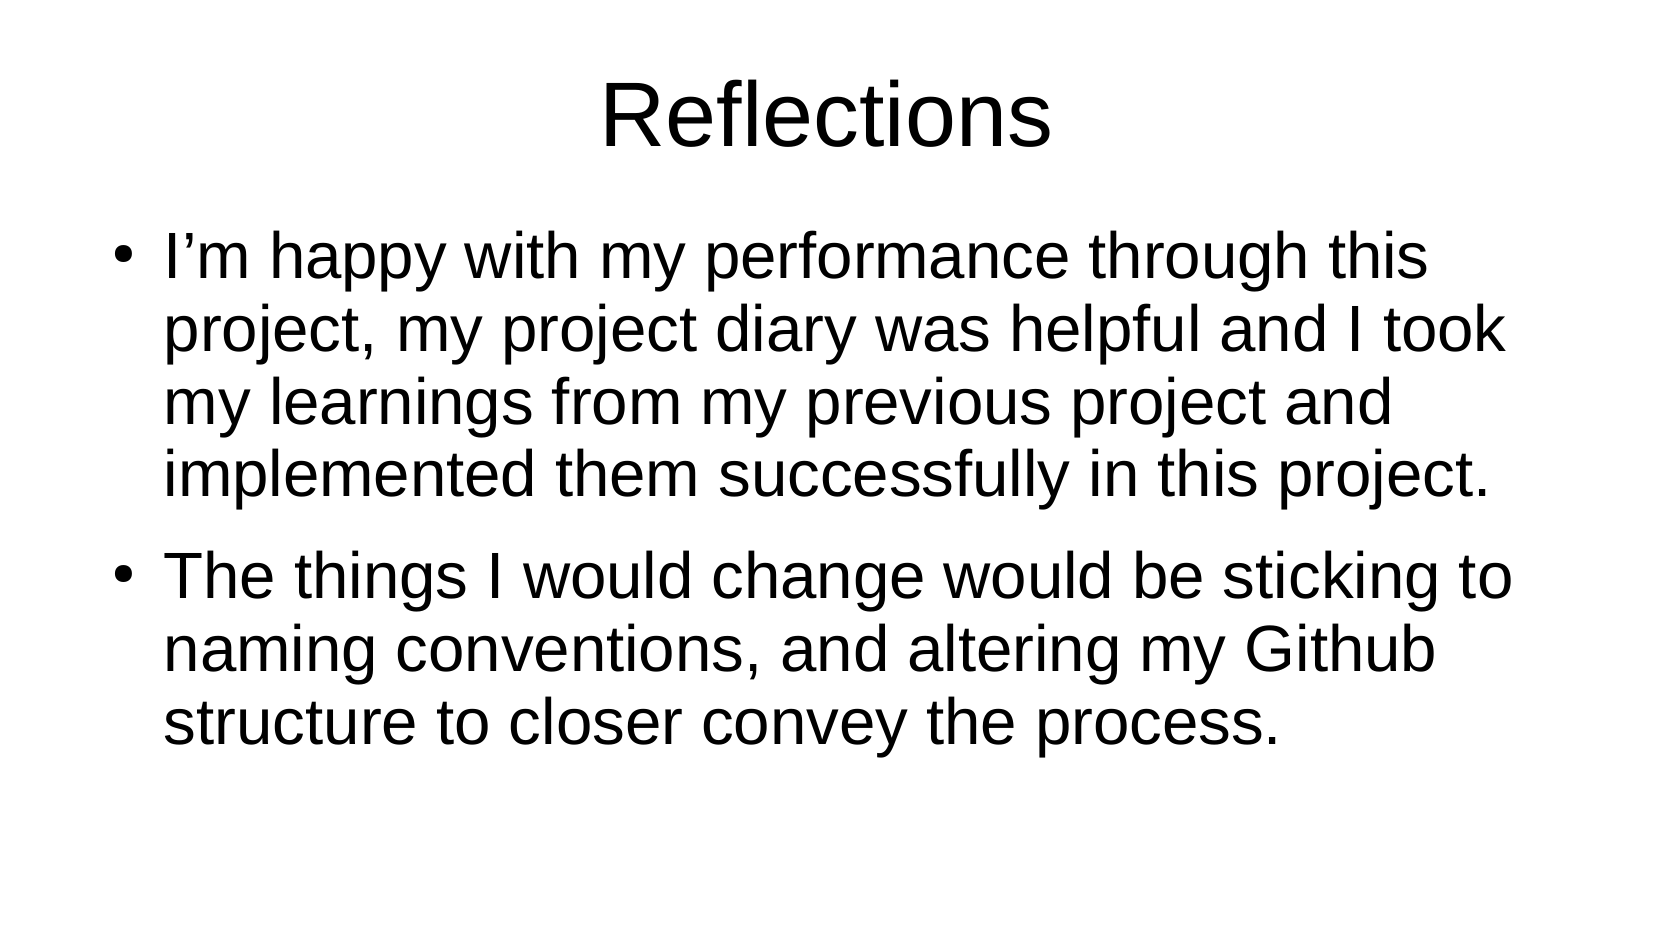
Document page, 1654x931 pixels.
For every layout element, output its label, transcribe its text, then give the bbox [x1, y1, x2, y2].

list I’m happy with my performance through this project, my project diary was helpful and I took my learnings from my previous project and implemented them successfully in this project. The things I would change would be sticking to naming conventions, and altering my Github structure to closer convey the process. [94, 219, 1583, 760]
title Reflections [82, 37, 1571, 193]
